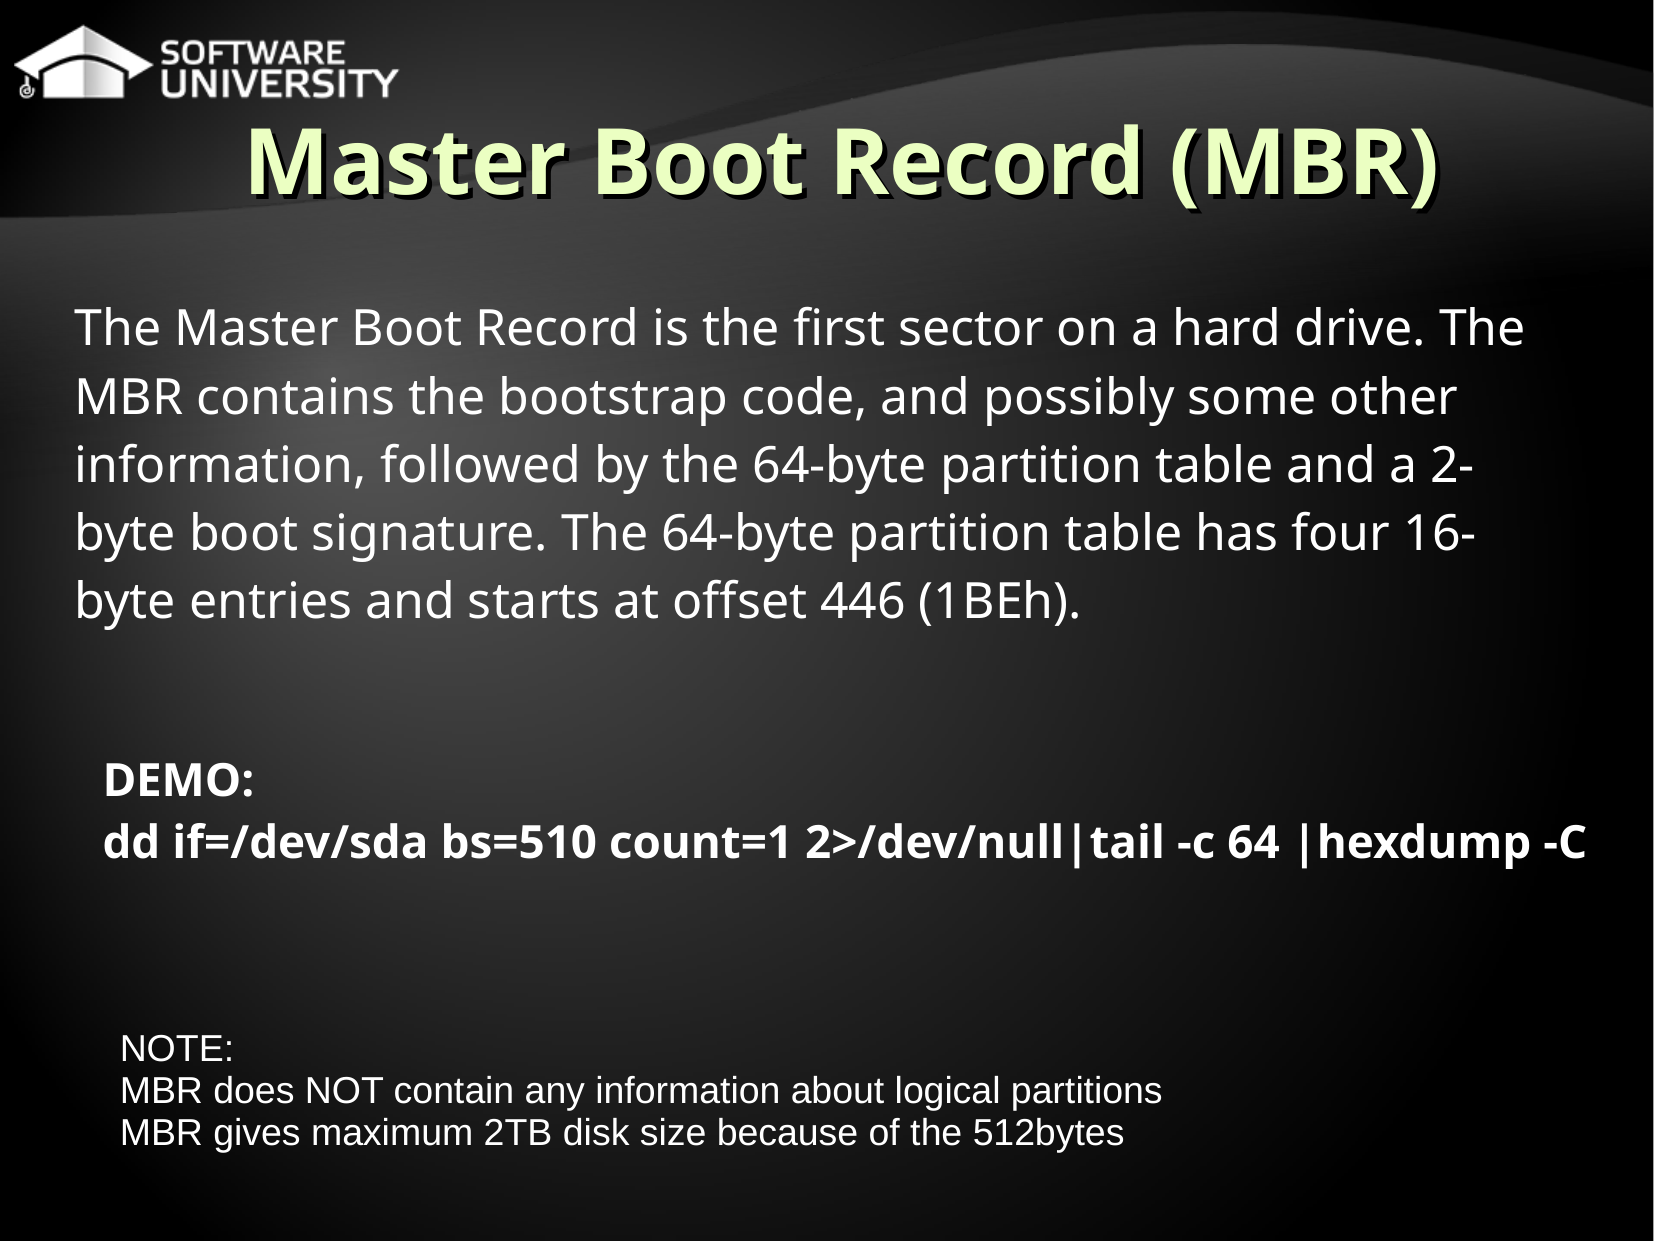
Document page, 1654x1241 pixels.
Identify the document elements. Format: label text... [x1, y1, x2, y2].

text_box The Master Boot Record is the first sector on a hard drive. The MBR contains the bootstrap code, and possibly some other information, followed by the 64-byte partition table and a 2-byte boot signature. The 64-byte partition table has four 16-byte entries and starts at offset 446 (1BEh). [60, 285, 1591, 579]
picture [0, 0, 1654, 1241]
text_box NOTE: MBR does NOT contain any information about logical partitions MBR gives maximum 2TB disk size because of the 512bytes [105, 1020, 1181, 1201]
title Master Boot Record (MBR) [98, 102, 1587, 213]
text_box DEMO: dd if=/dev/sda bs=510 count=1 2>/dev/null|tail -c 64 |hexdump -C [87, 740, 1521, 857]
